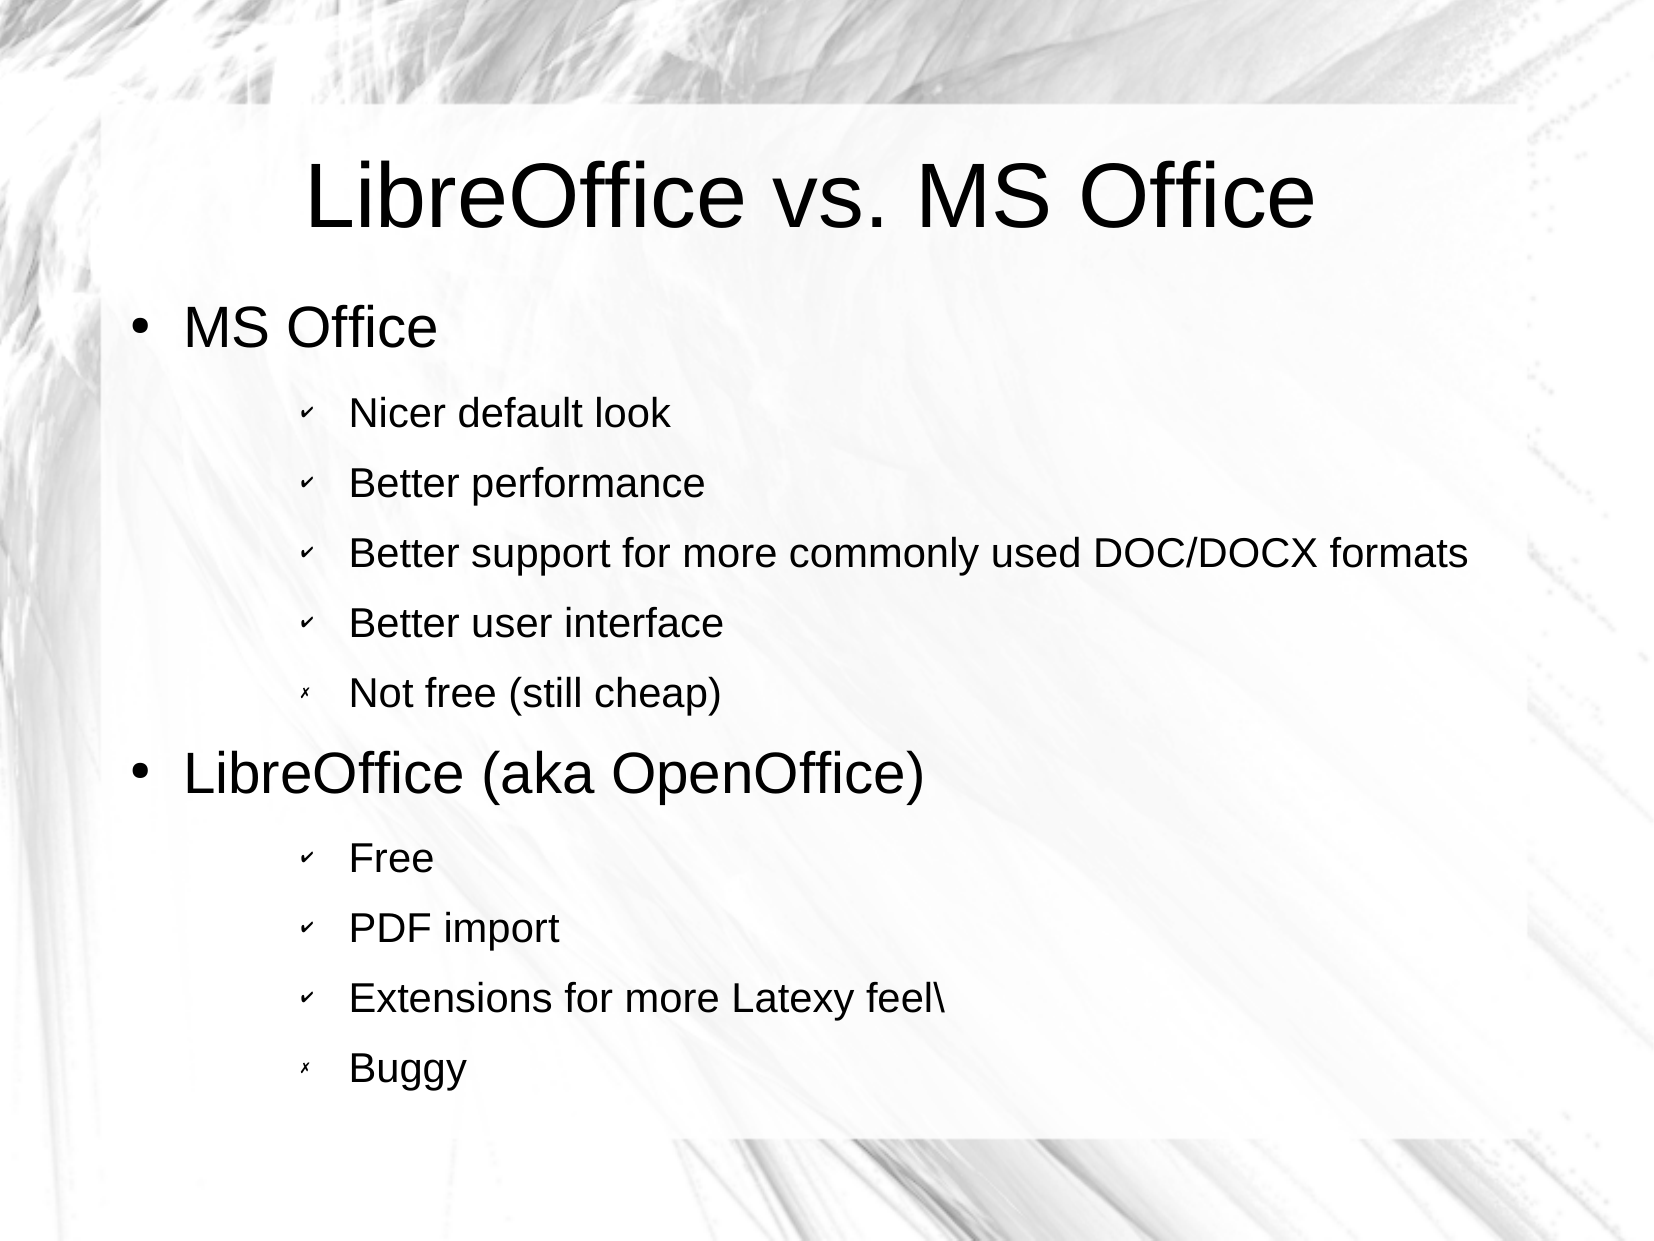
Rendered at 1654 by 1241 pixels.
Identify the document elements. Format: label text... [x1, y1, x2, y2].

picture [0, 0, 1654, 1241]
title LibreOffice vs. MS Office [118, 112, 1506, 281]
list MS Office Nicer default look Better performance Better support for more commonly used DOC/DOCX formats Better user interface Not free (still cheap) LibreOffice (aka OpenOffice) Free PDF import Extensions for more Latexy feel\ Buggy [112, 295, 1565, 1123]
